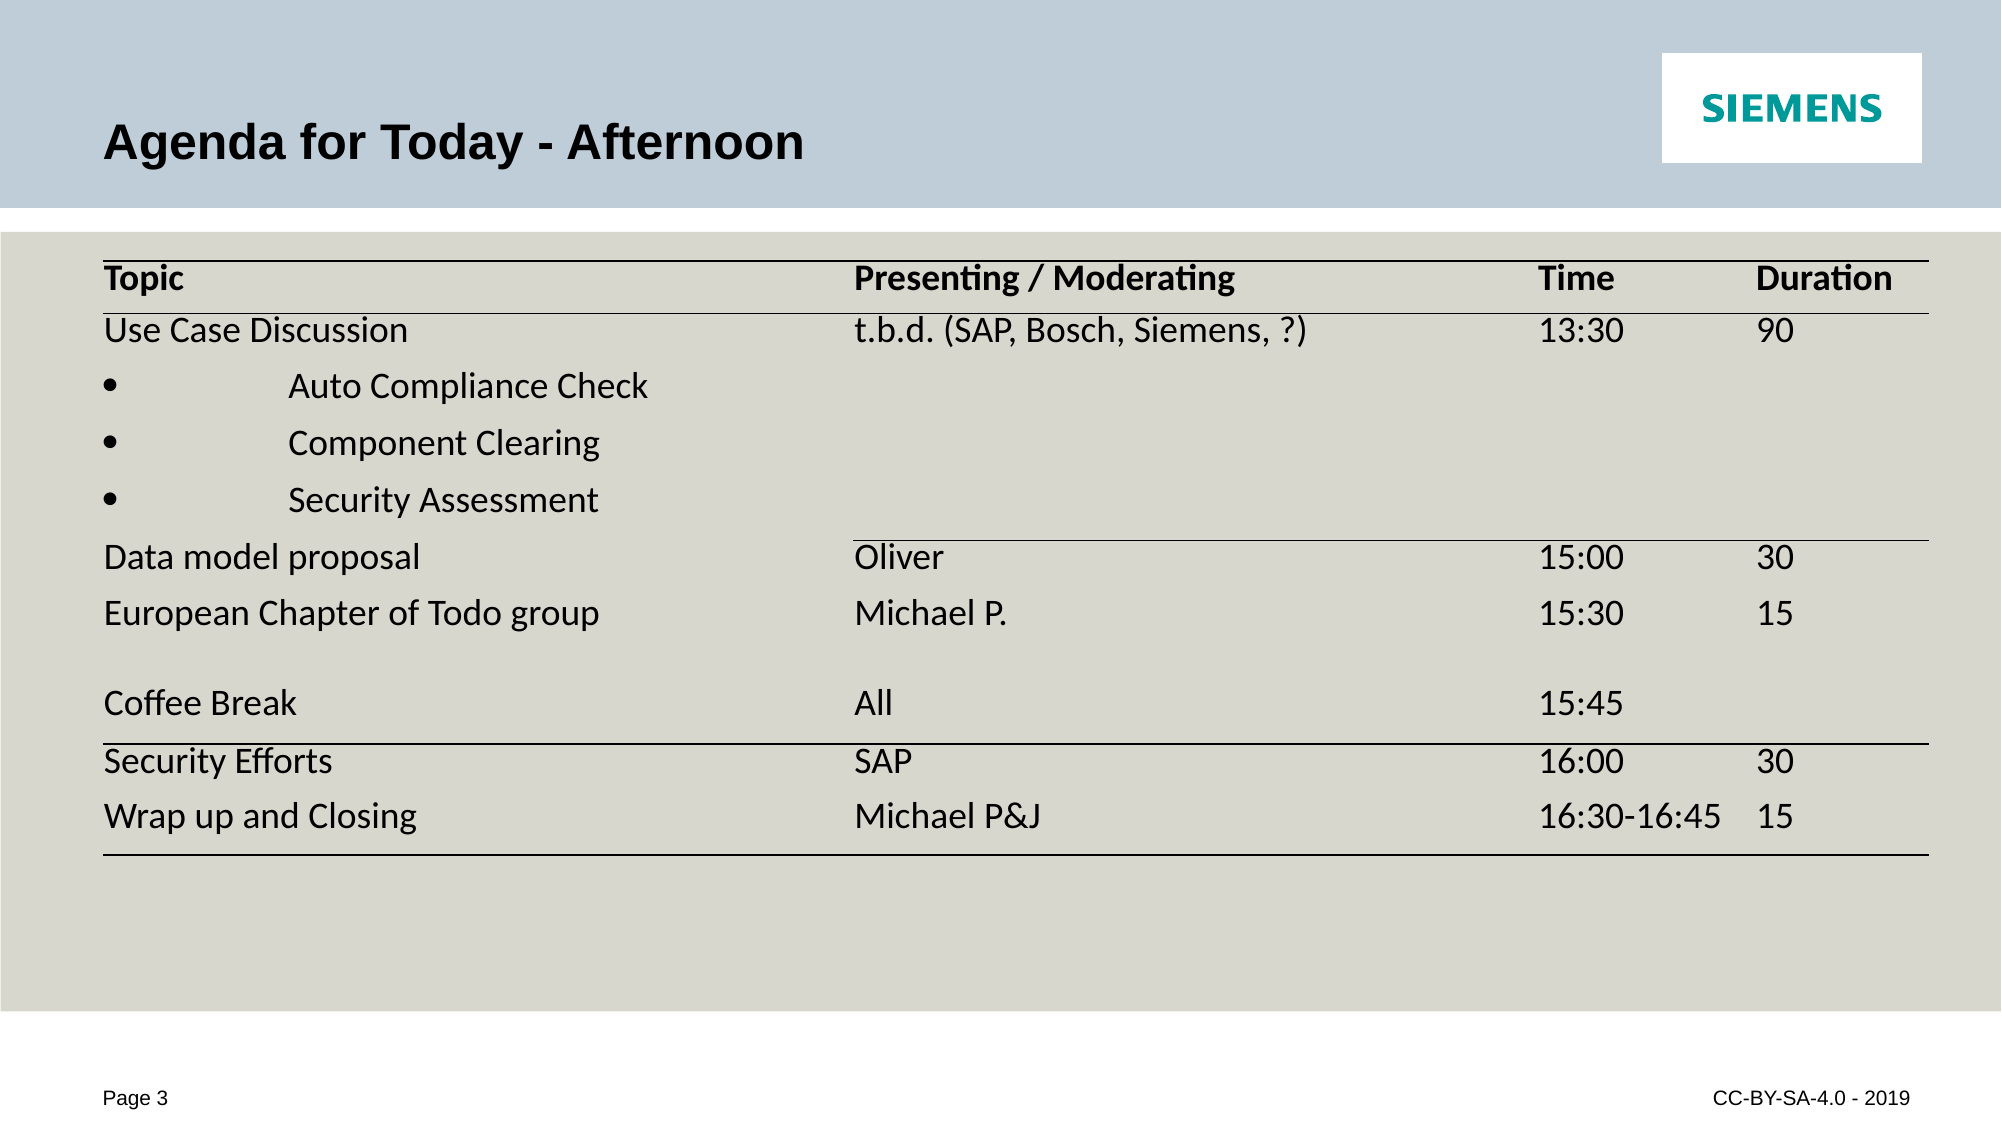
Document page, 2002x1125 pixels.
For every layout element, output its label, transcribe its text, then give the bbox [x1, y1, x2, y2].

table_cell Use Case Discussion [103, 314, 853, 369]
table_cell 16:00 [1537, 745, 1755, 799]
table_header Time [1537, 262, 1755, 313]
table_cell All [853, 686, 1537, 743]
table_cell · Auto Compliance Check [103, 369, 853, 426]
table_cell Coffee Break [103, 686, 853, 743]
table_cell · Component Clearing [103, 426, 853, 483]
table_header Topic [103, 262, 853, 313]
table_cell 30 [1755, 745, 1929, 799]
table_cell 90 [1755, 314, 1929, 540]
table_cell European Chapter of Todo group [103, 596, 853, 686]
table_cell Michael P&J [853, 799, 1537, 854]
table_cell Data model proposal [103, 540, 853, 596]
table_cell [1755, 686, 1929, 743]
table_header Duration [1755, 262, 1929, 313]
table_cell 15:00 [1537, 541, 1755, 596]
title Agenda for Today - Afternoon [0, 0, 2001, 208]
table_cell 16:30-16:45 [1537, 799, 1755, 854]
table_cell Wrap up and Closing [103, 799, 853, 854]
table_cell · Security Assessment [103, 483, 853, 540]
table_cell Oliver [853, 541, 1537, 596]
table_cell 13:30 [1537, 314, 1755, 540]
table_cell Michael P. [853, 596, 1537, 686]
table_cell 15:45 [1537, 686, 1755, 743]
table_cell t.b.d. (SAP, Bosch, Siemens, ?) [853, 314, 1537, 540]
table_cell Security Efforts [103, 745, 853, 799]
table_cell 15 [1755, 799, 1929, 854]
table_cell 30 [1755, 541, 1929, 596]
text_box [0, 231, 2001, 1012]
table_header Presenting / Moderating [853, 262, 1537, 313]
table_cell 15:30 [1537, 596, 1755, 686]
table_cell 15 [1755, 596, 1929, 686]
table_cell SAP [853, 745, 1537, 799]
